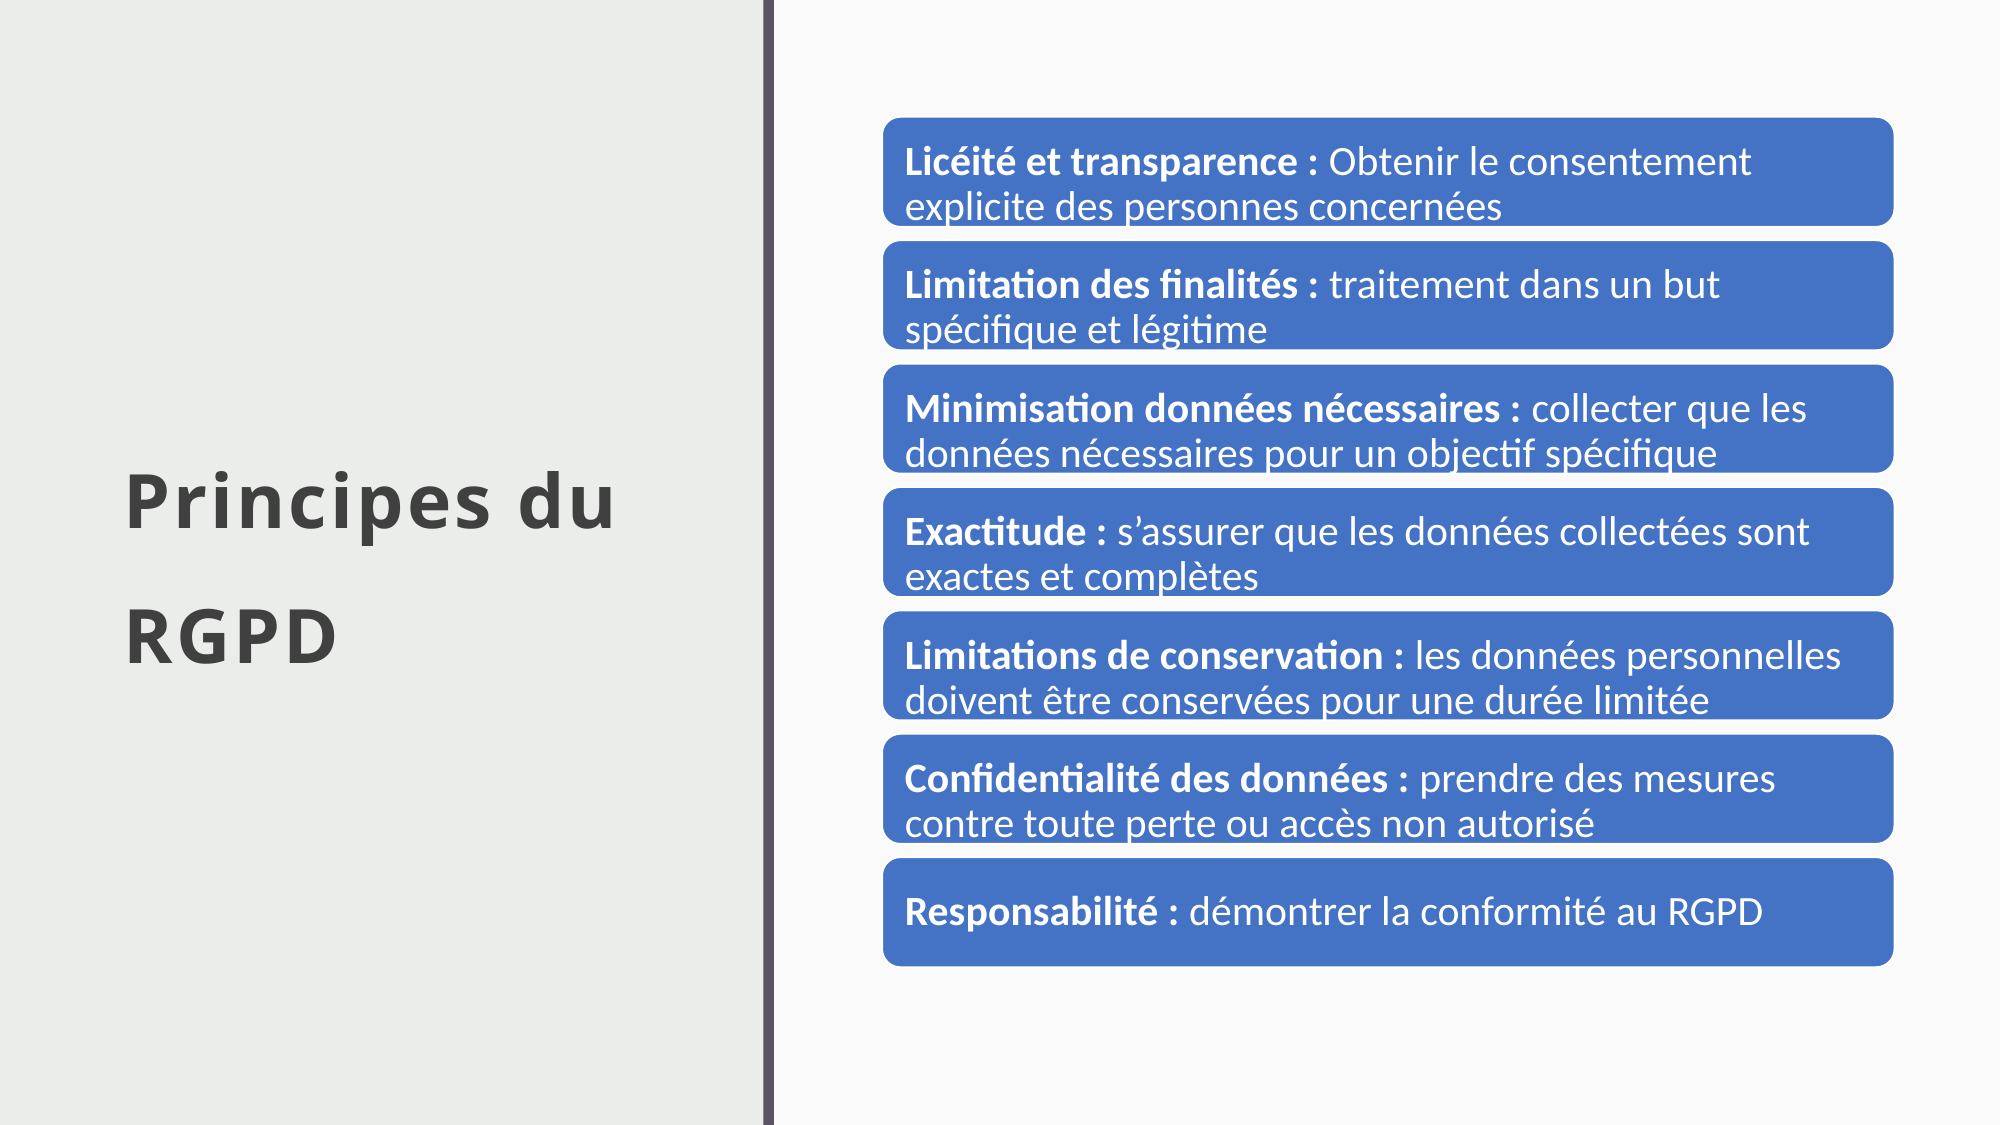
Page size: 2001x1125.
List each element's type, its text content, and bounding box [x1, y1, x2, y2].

text_box Confidentialité des données : prendre des mesures contre toute perte ou accès non autorisé [881, 733, 1895, 844]
title Principes du RGPD [105, 115, 666, 969]
text_box Responsabilité : démontrer la conformité au RGPD [881, 857, 1895, 968]
text_box Exactitude : s’assurer que les données collectées sont exactes et complètes [881, 486, 1895, 598]
text_box Licéité et transparence : Obtenir le consentement explicite des personnes concernées [881, 116, 1895, 227]
text_box Minimisation données nécessaires : collecter que les données nécessaires pour un objectif spécifique [881, 363, 1895, 474]
text_box Limitations de conservation : les données personnelles doivent être conservées pour une durée limitée [881, 610, 1895, 721]
text_box Limitation des finalités : traitement dans un but spécifique et légitime [881, 240, 1895, 351]
